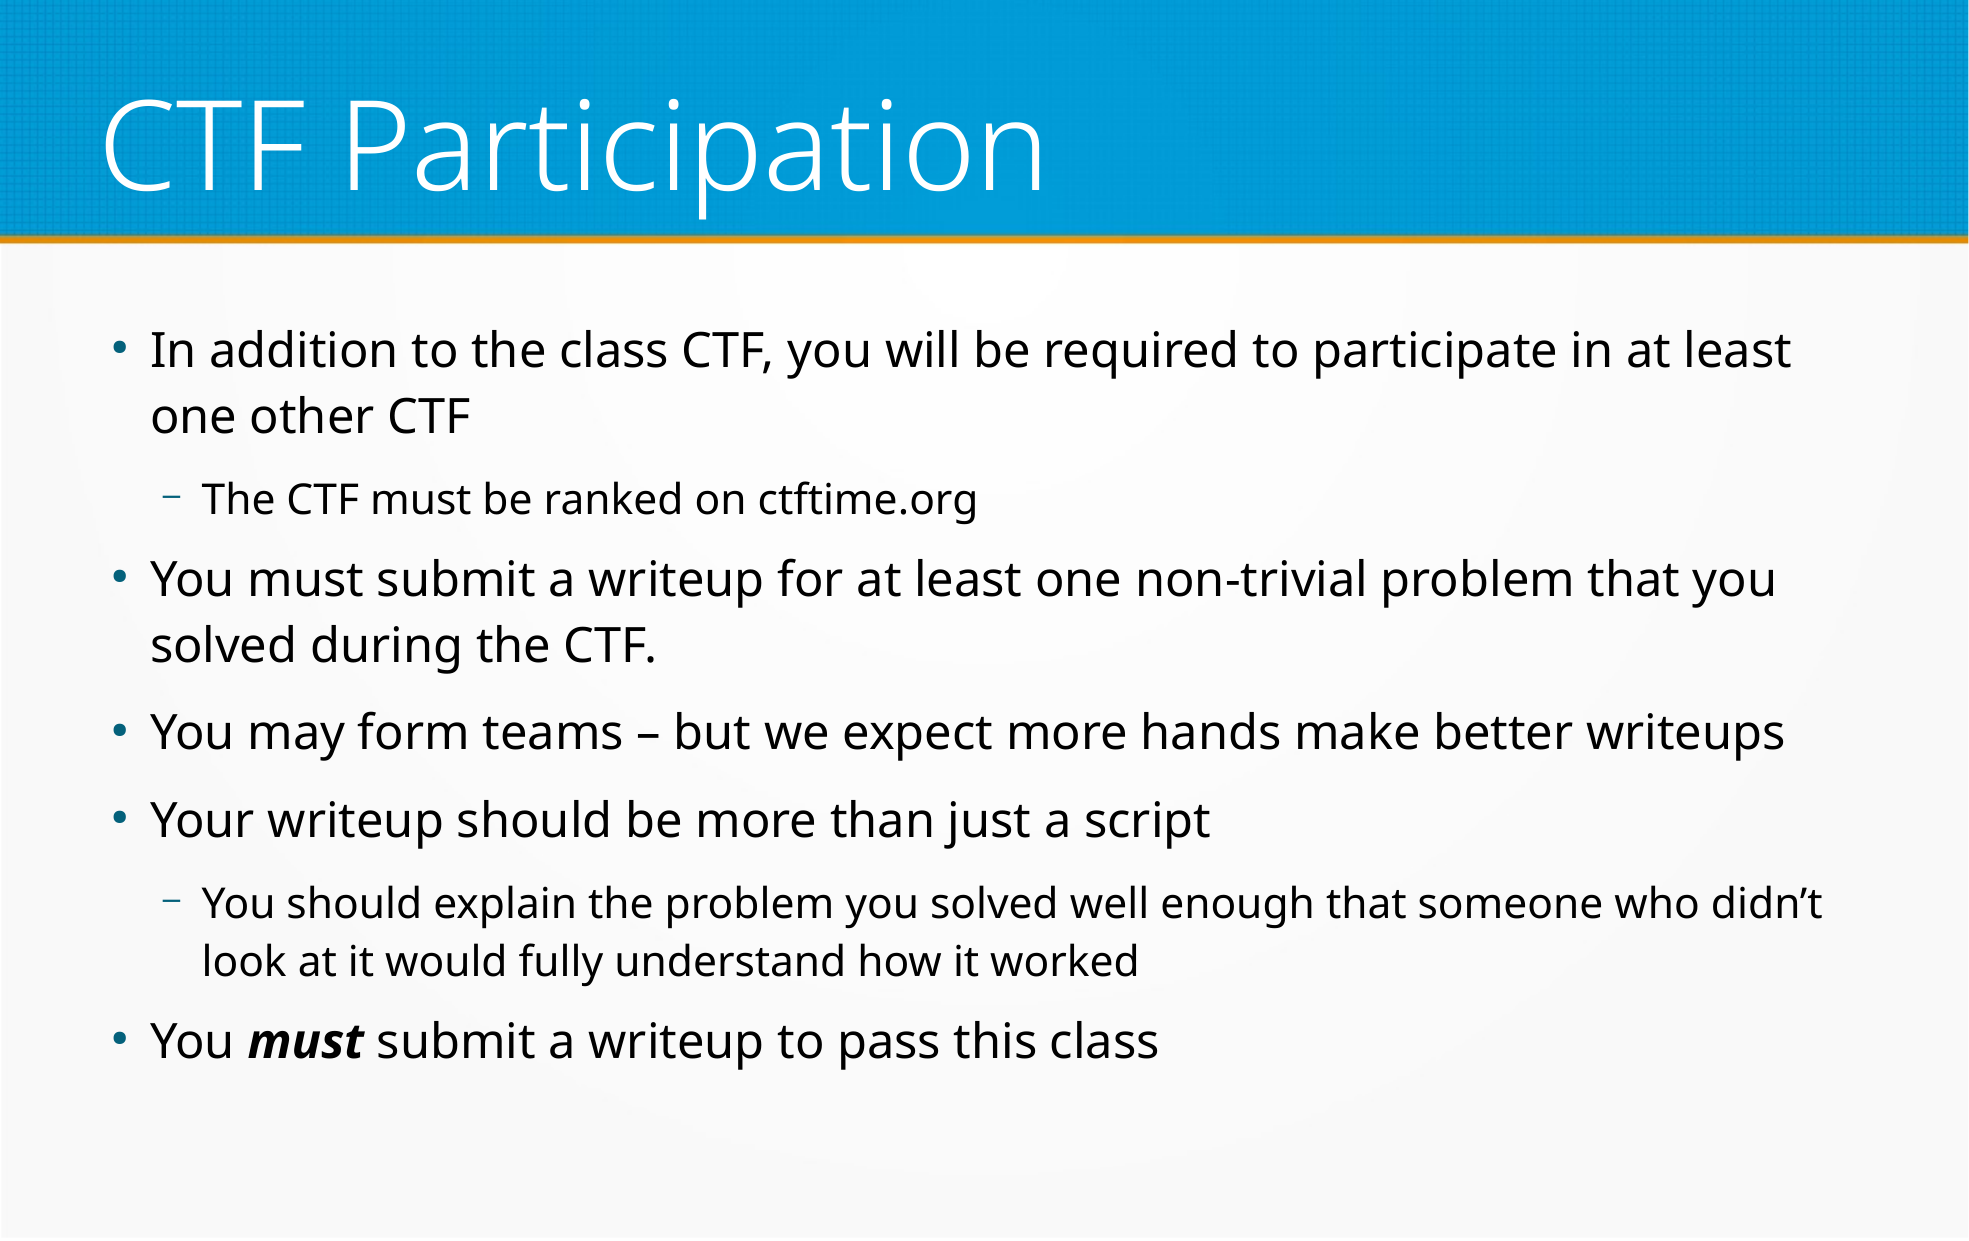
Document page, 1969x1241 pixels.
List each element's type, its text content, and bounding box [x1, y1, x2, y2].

title CTF Participation [98, 19, 1870, 227]
picture [0, 233, 1969, 1241]
list In addition to the class CTF, you will be required to participate in at least one other CTF The CTF must be ranked on ctftime.org You must submit a writeup for at least one non-trivial problem that you solved during the CTF. You may form teams – but we expect more hands make better writeups Your writeup should be more than just a script You should explain the problem you solved well enough that someone who didn’t look at it would fully understand how it worked You must submit a writeup to pass this class [98, 315, 1861, 1081]
